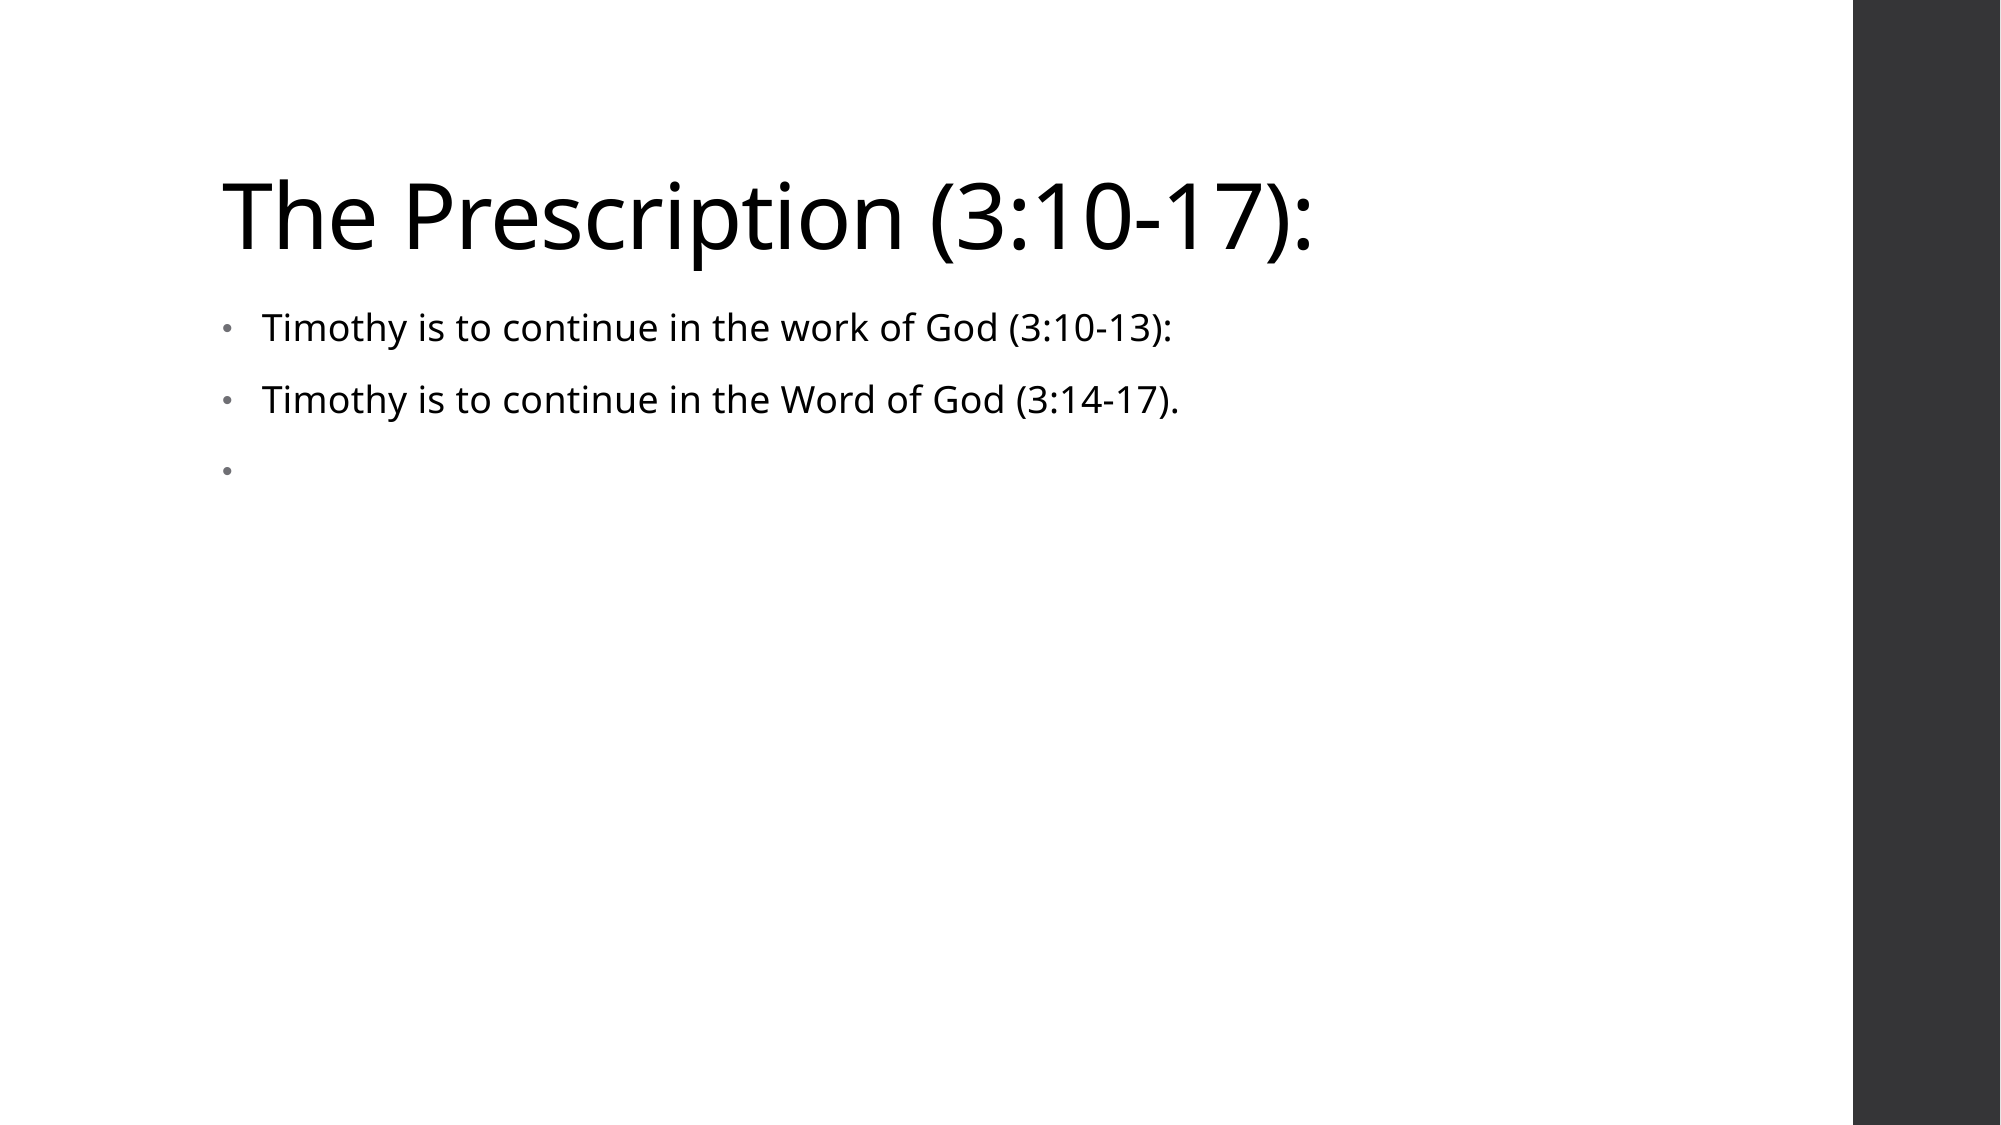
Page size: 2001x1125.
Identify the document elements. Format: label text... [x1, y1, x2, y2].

list Timothy is to continue in the work of God (3:10-13): Timothy is to continue in the Word of God (3:14-17). [206, 299, 1617, 1014]
title The Prescription (3:10-17): [206, 60, 1797, 278]
